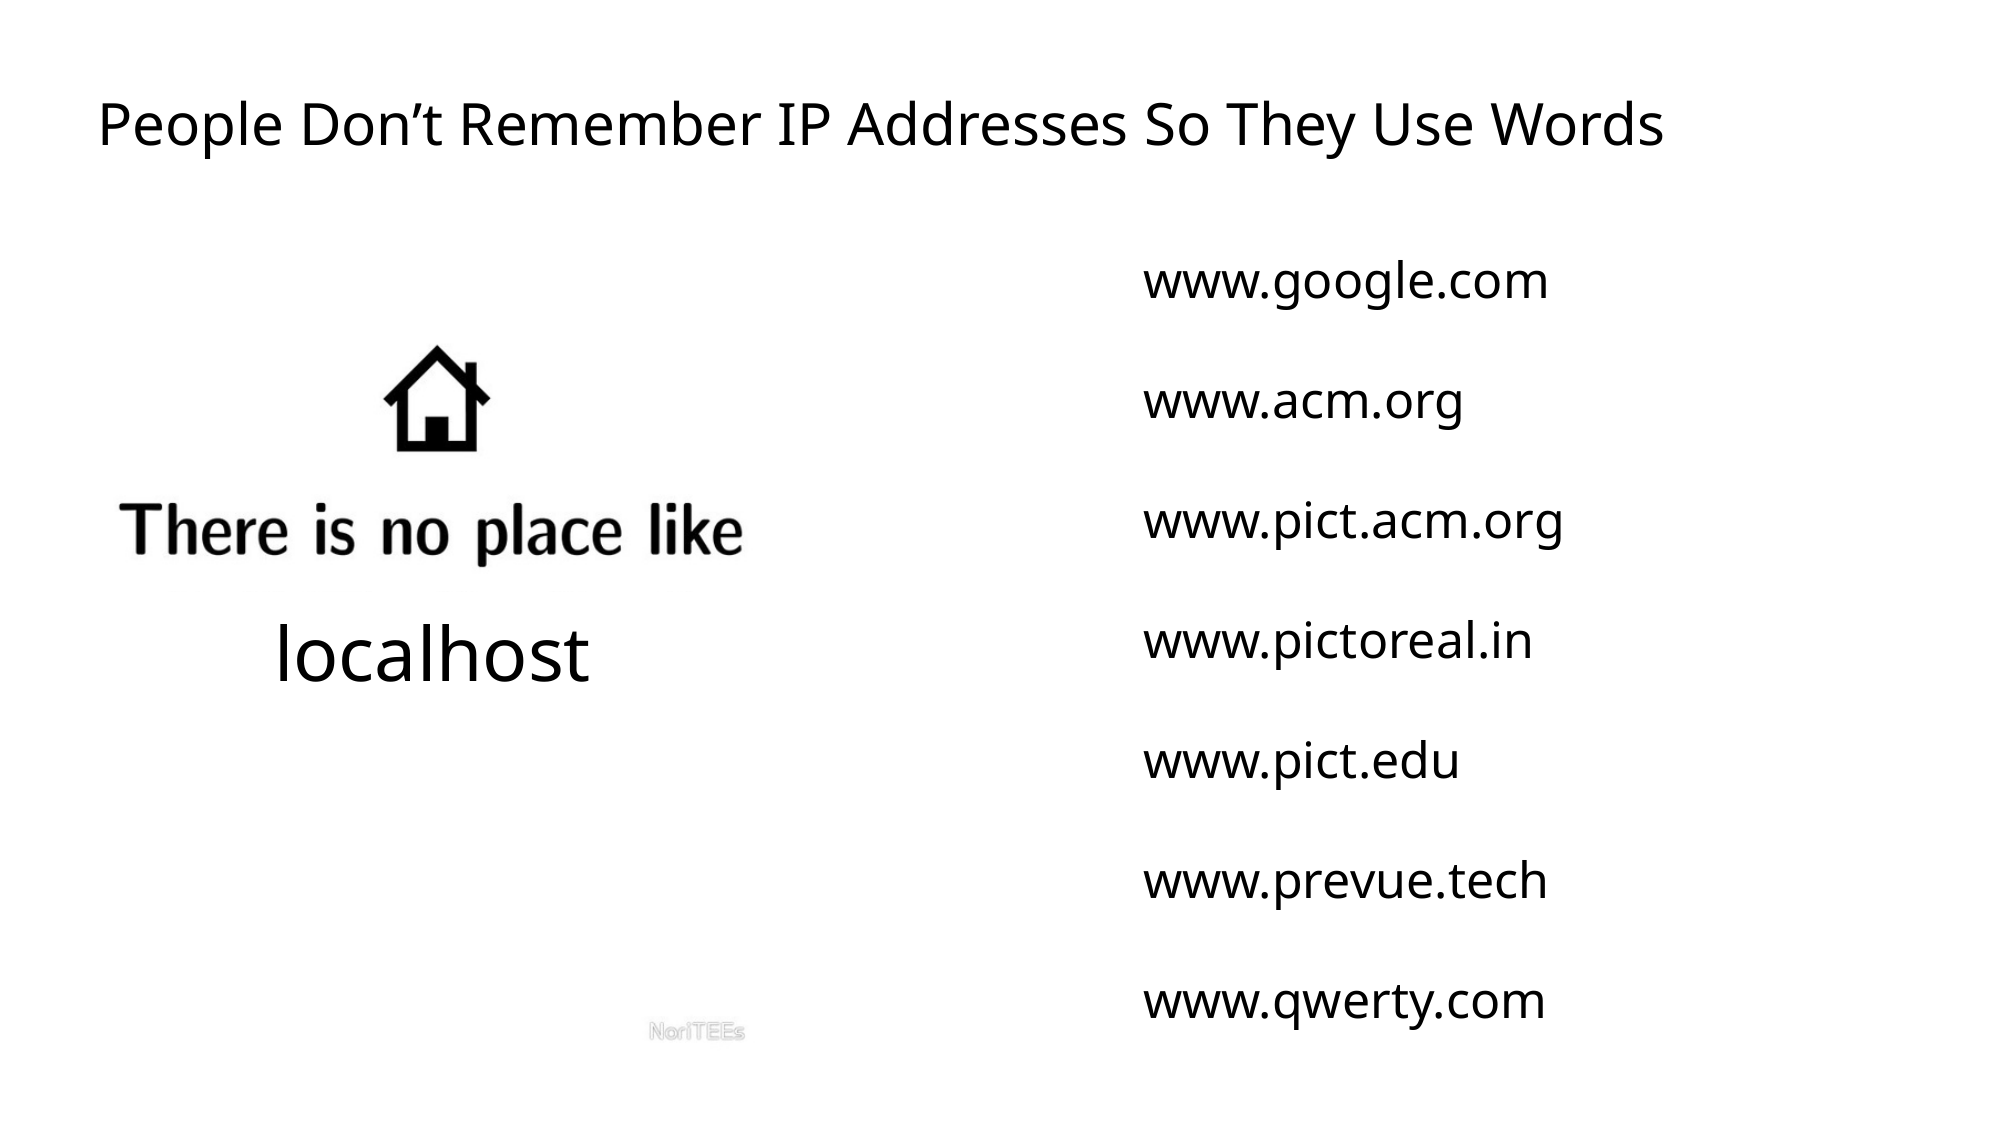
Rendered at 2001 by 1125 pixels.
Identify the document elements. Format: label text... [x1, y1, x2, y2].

picture [99, 264, 766, 1065]
text_box People Don’t Remember IP Addresses So They Use Words [82, 71, 1934, 276]
text_box www.google.com www.acm.org www.pict.acm.org www.pictoreal.in www.pict.edu www.prevue.tech www.qwerty.com [1128, 234, 1727, 1120]
text_box localhost [151, 591, 715, 728]
